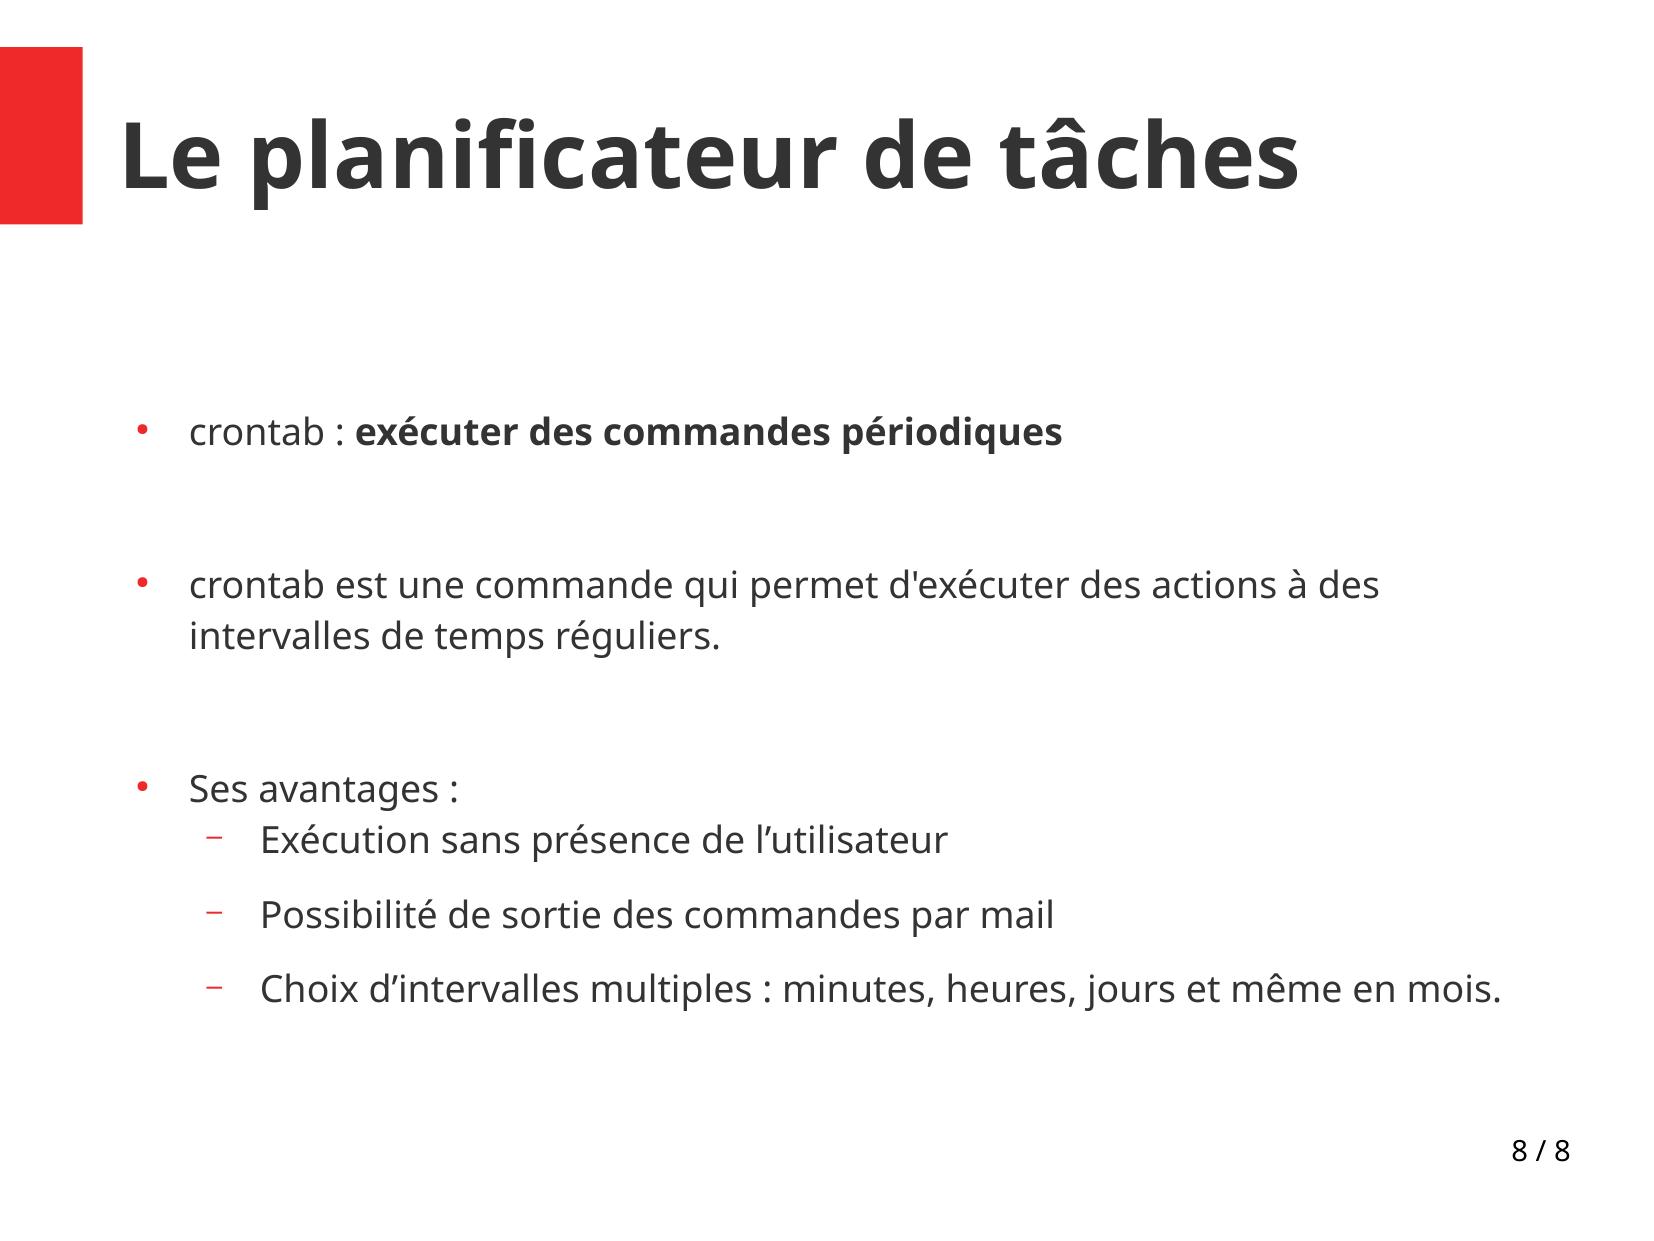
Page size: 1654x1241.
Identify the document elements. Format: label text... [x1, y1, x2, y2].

list crontab : exécuter des commandes périodiques crontab est une commande qui permet d'exécuter des actions à des intervalles de temps réguliers. Ses avantages : Exécution sans présence de l’utilisateur Possibilité de sortie des commandes par mail Choix d’intervalles multiples : minutes, heures, jours et même en mois. [118, 354, 1536, 1074]
title Le planificateur de tâches [118, 49, 1571, 257]
